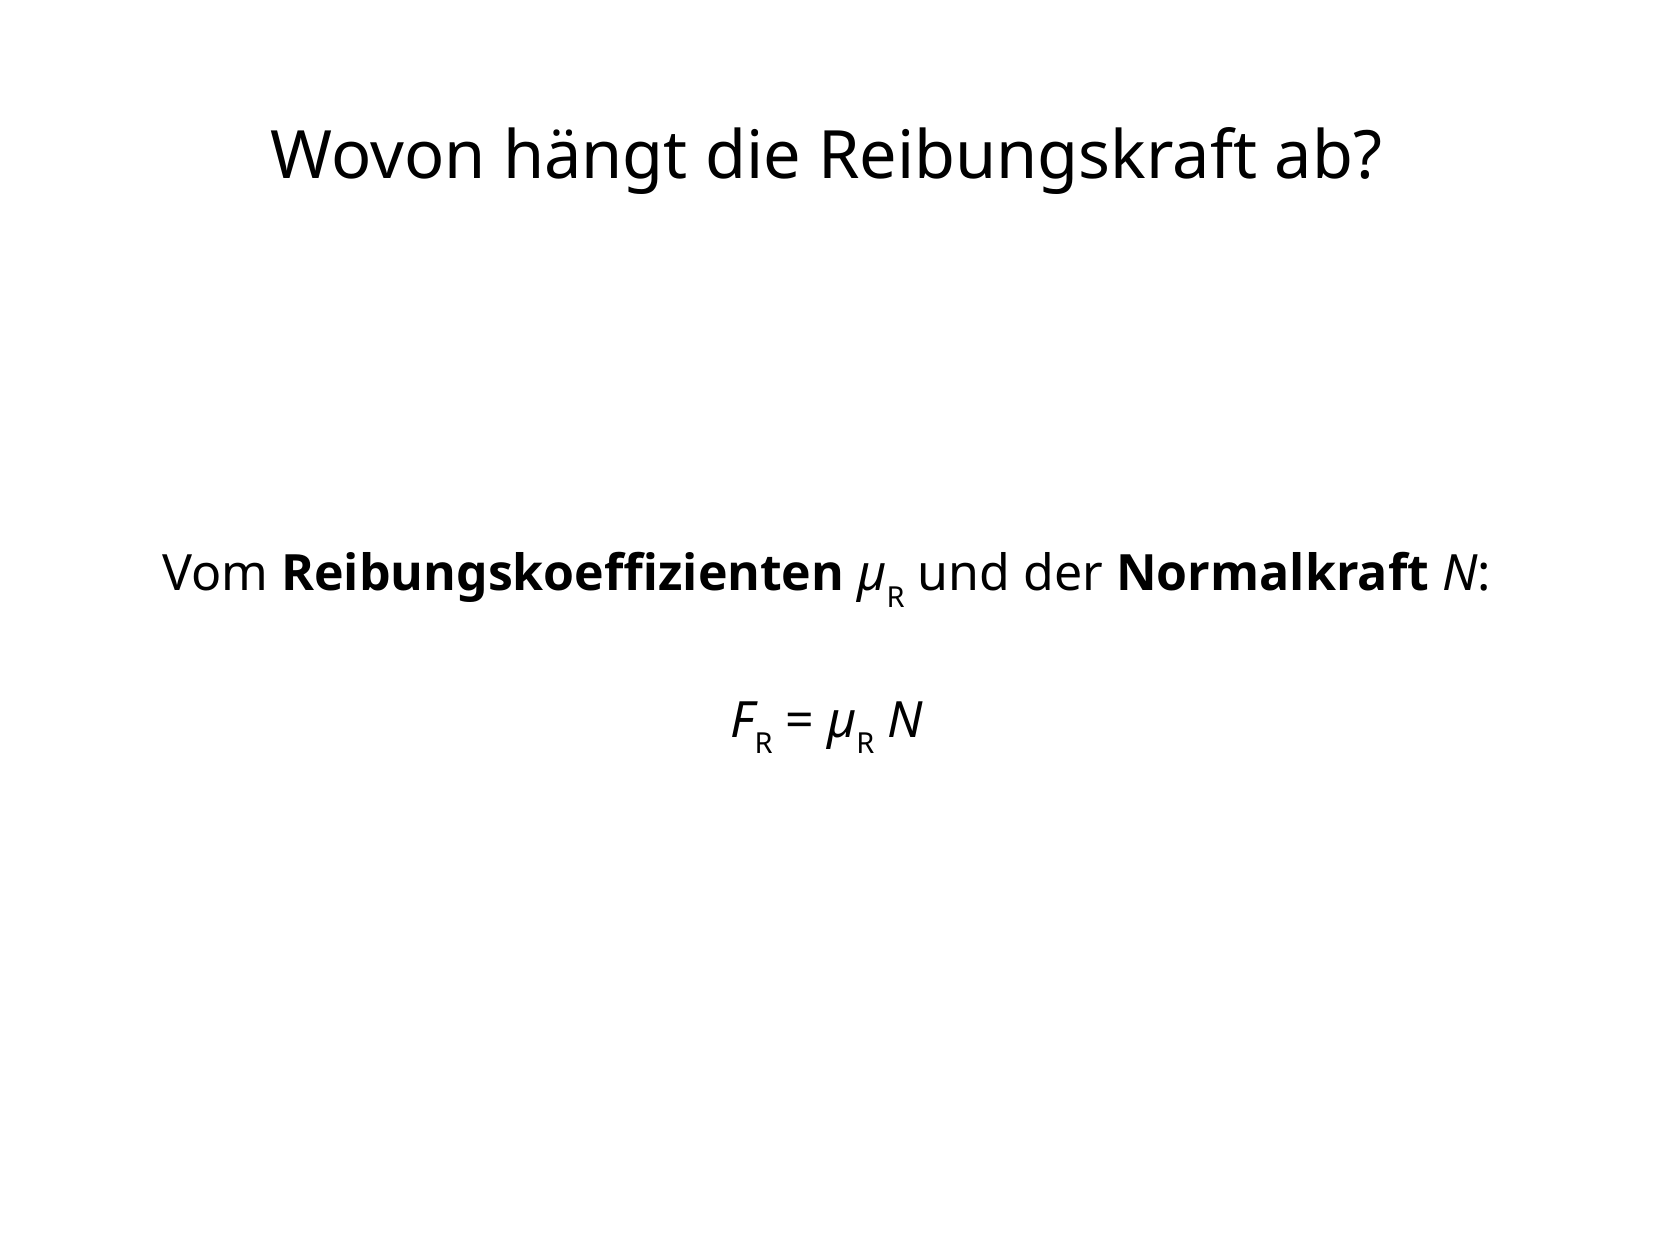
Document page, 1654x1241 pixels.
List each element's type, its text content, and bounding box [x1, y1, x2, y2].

title Wovon hängt die Reibungskraft ab? [82, 49, 1571, 257]
subtitle Vom Reibungskoeffizienten μR und der Normalkraft N: FR = μR N [82, 290, 1571, 1010]
